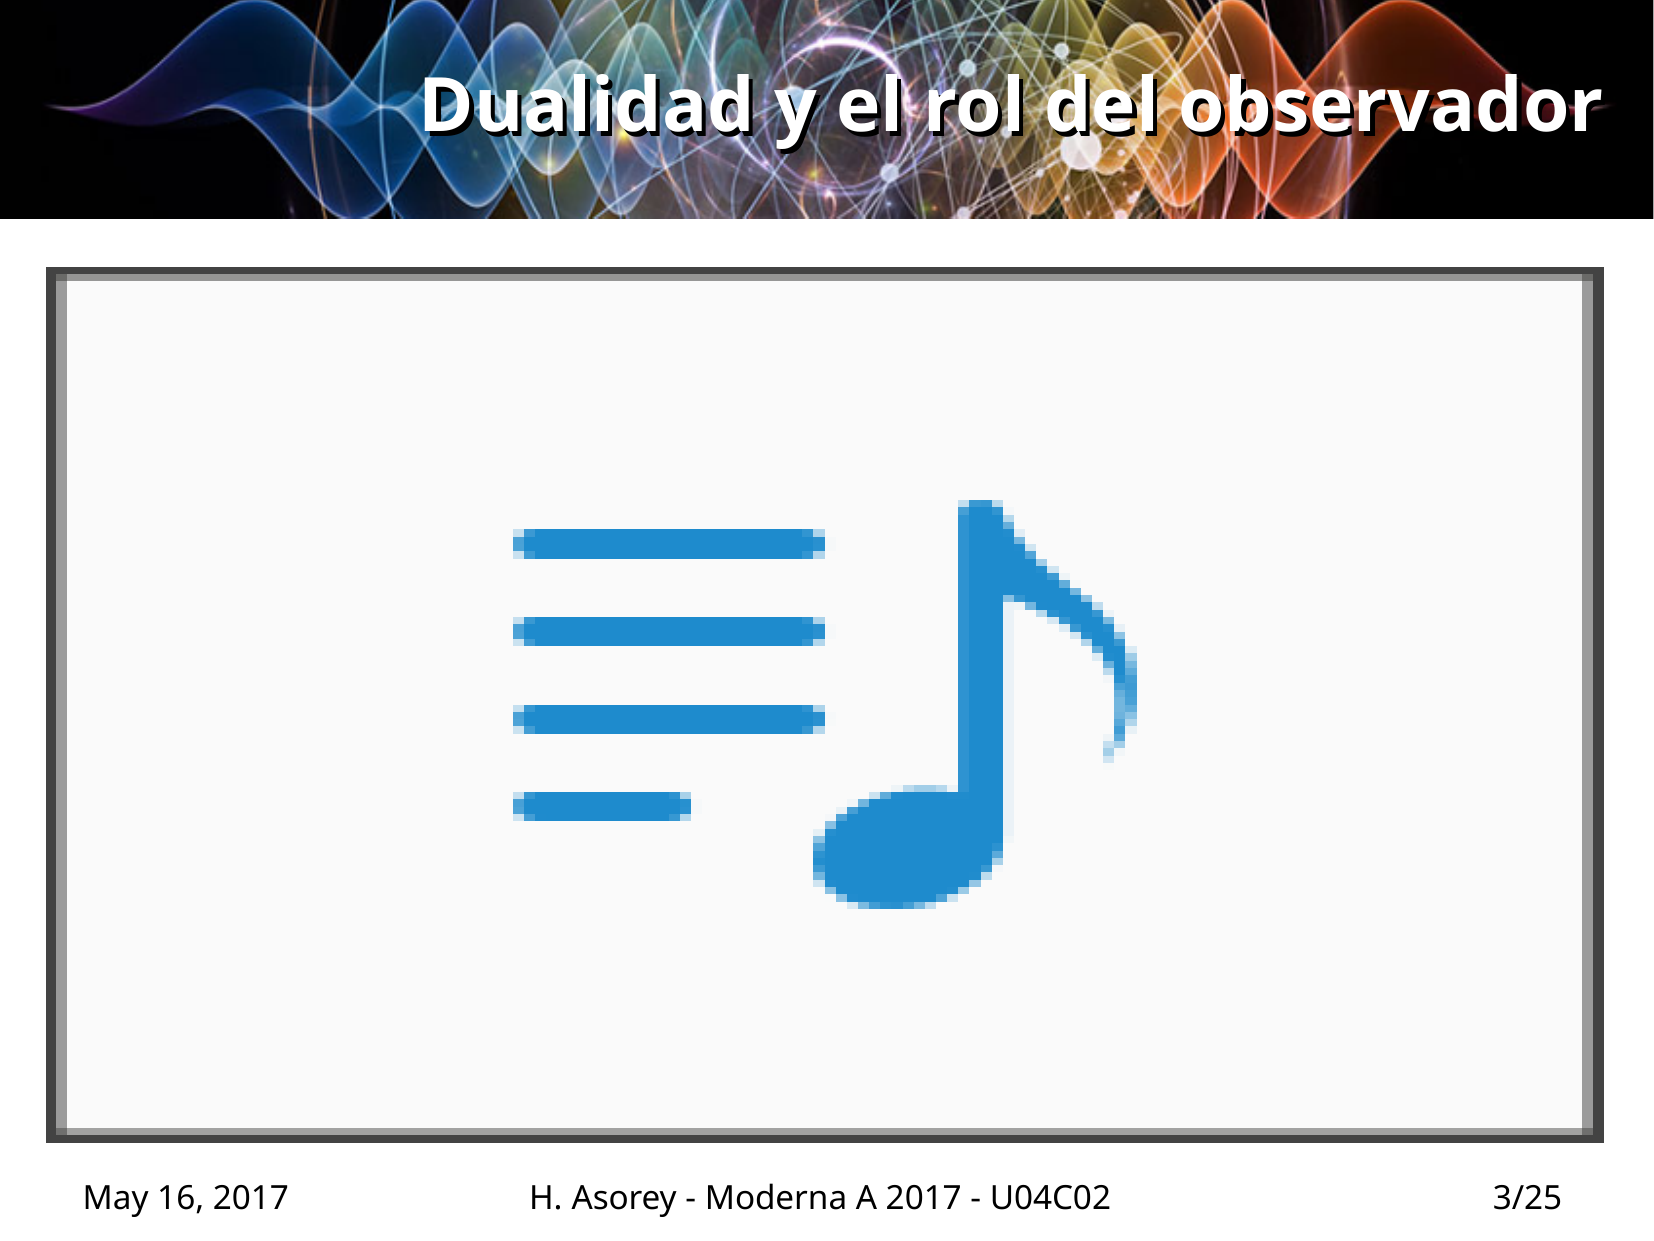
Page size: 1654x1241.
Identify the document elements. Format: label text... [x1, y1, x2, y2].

picture [0, 0, 1654, 219]
title Dualidad y el rol del observador [45, 15, 1606, 191]
text_box [45, 266, 1606, 1144]
